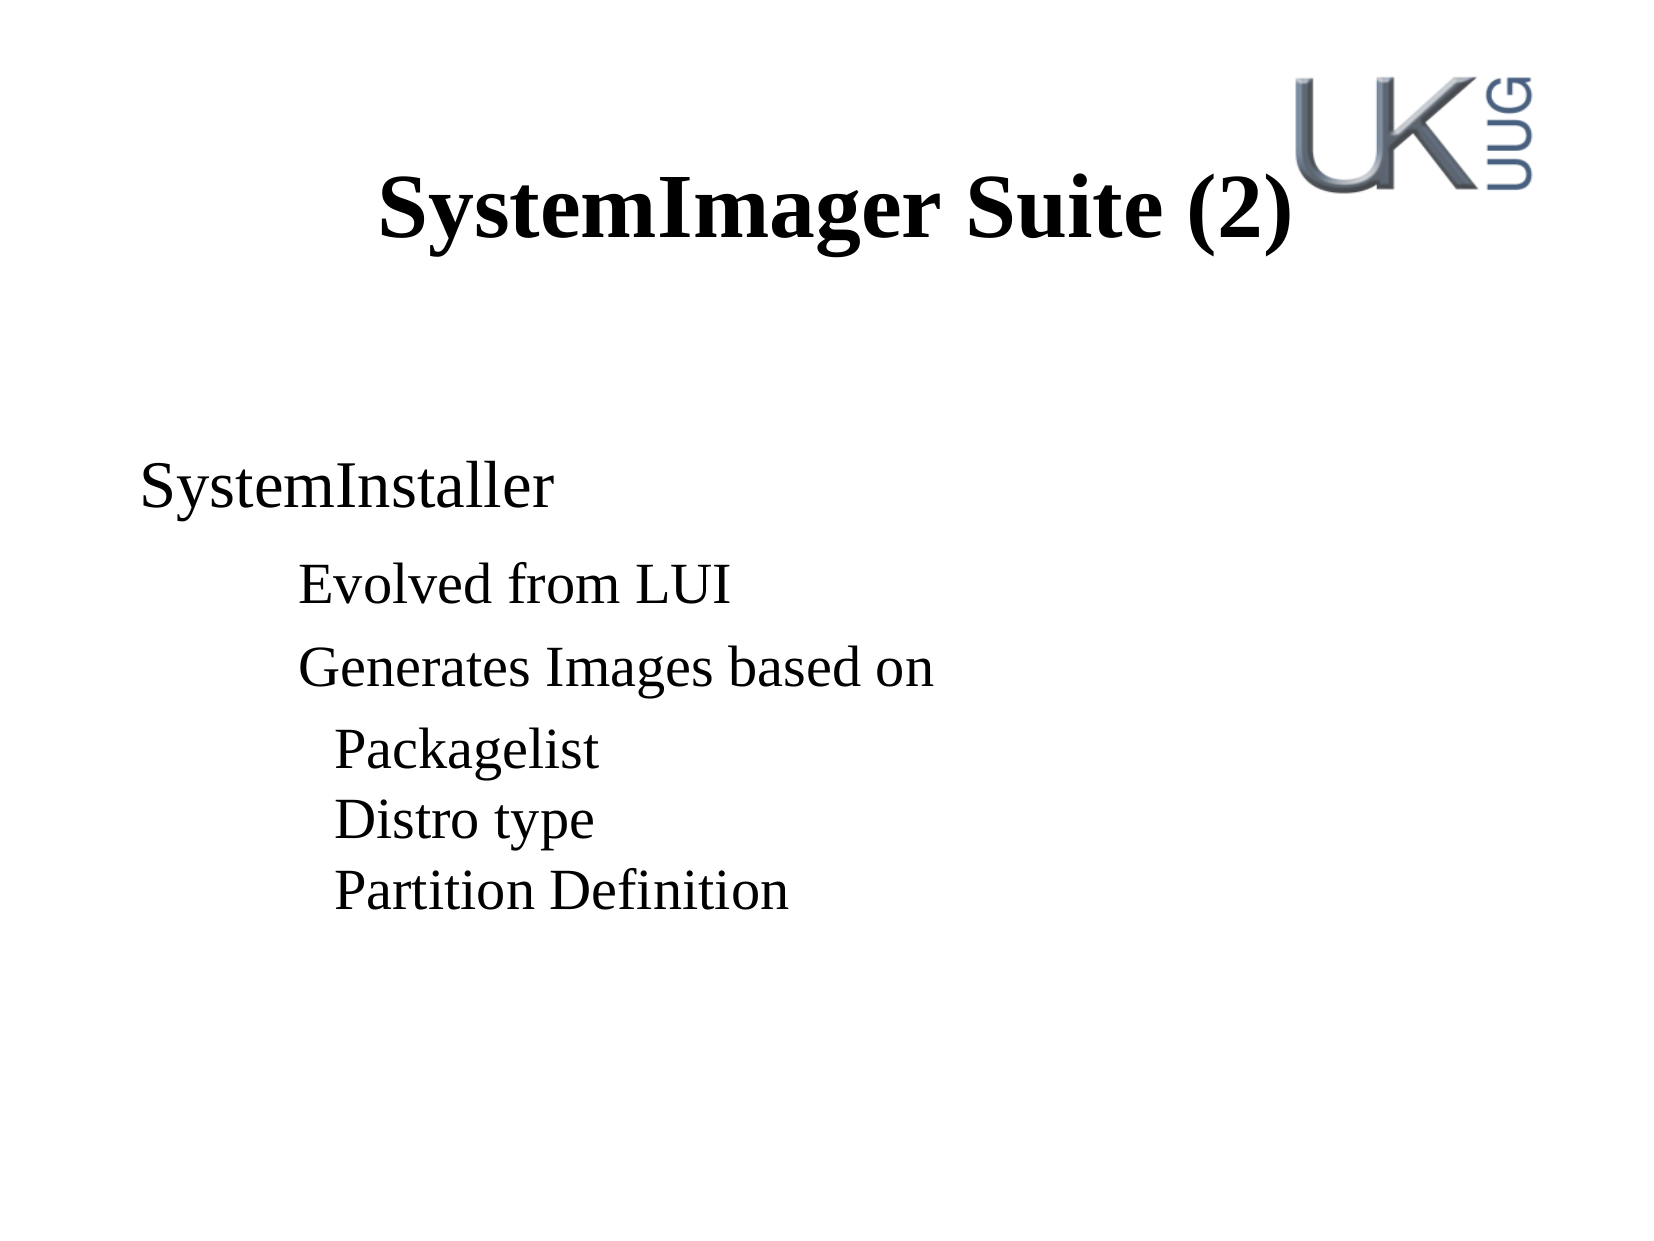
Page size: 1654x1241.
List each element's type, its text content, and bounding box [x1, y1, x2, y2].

title SystemImager Suite (2) [121, 102, 1534, 311]
list SystemInstaller Evolved from LUI Generates Images based on Packagelist Distro type Partition Definition [121, 344, 1534, 1127]
picture [1289, 74, 1538, 196]
